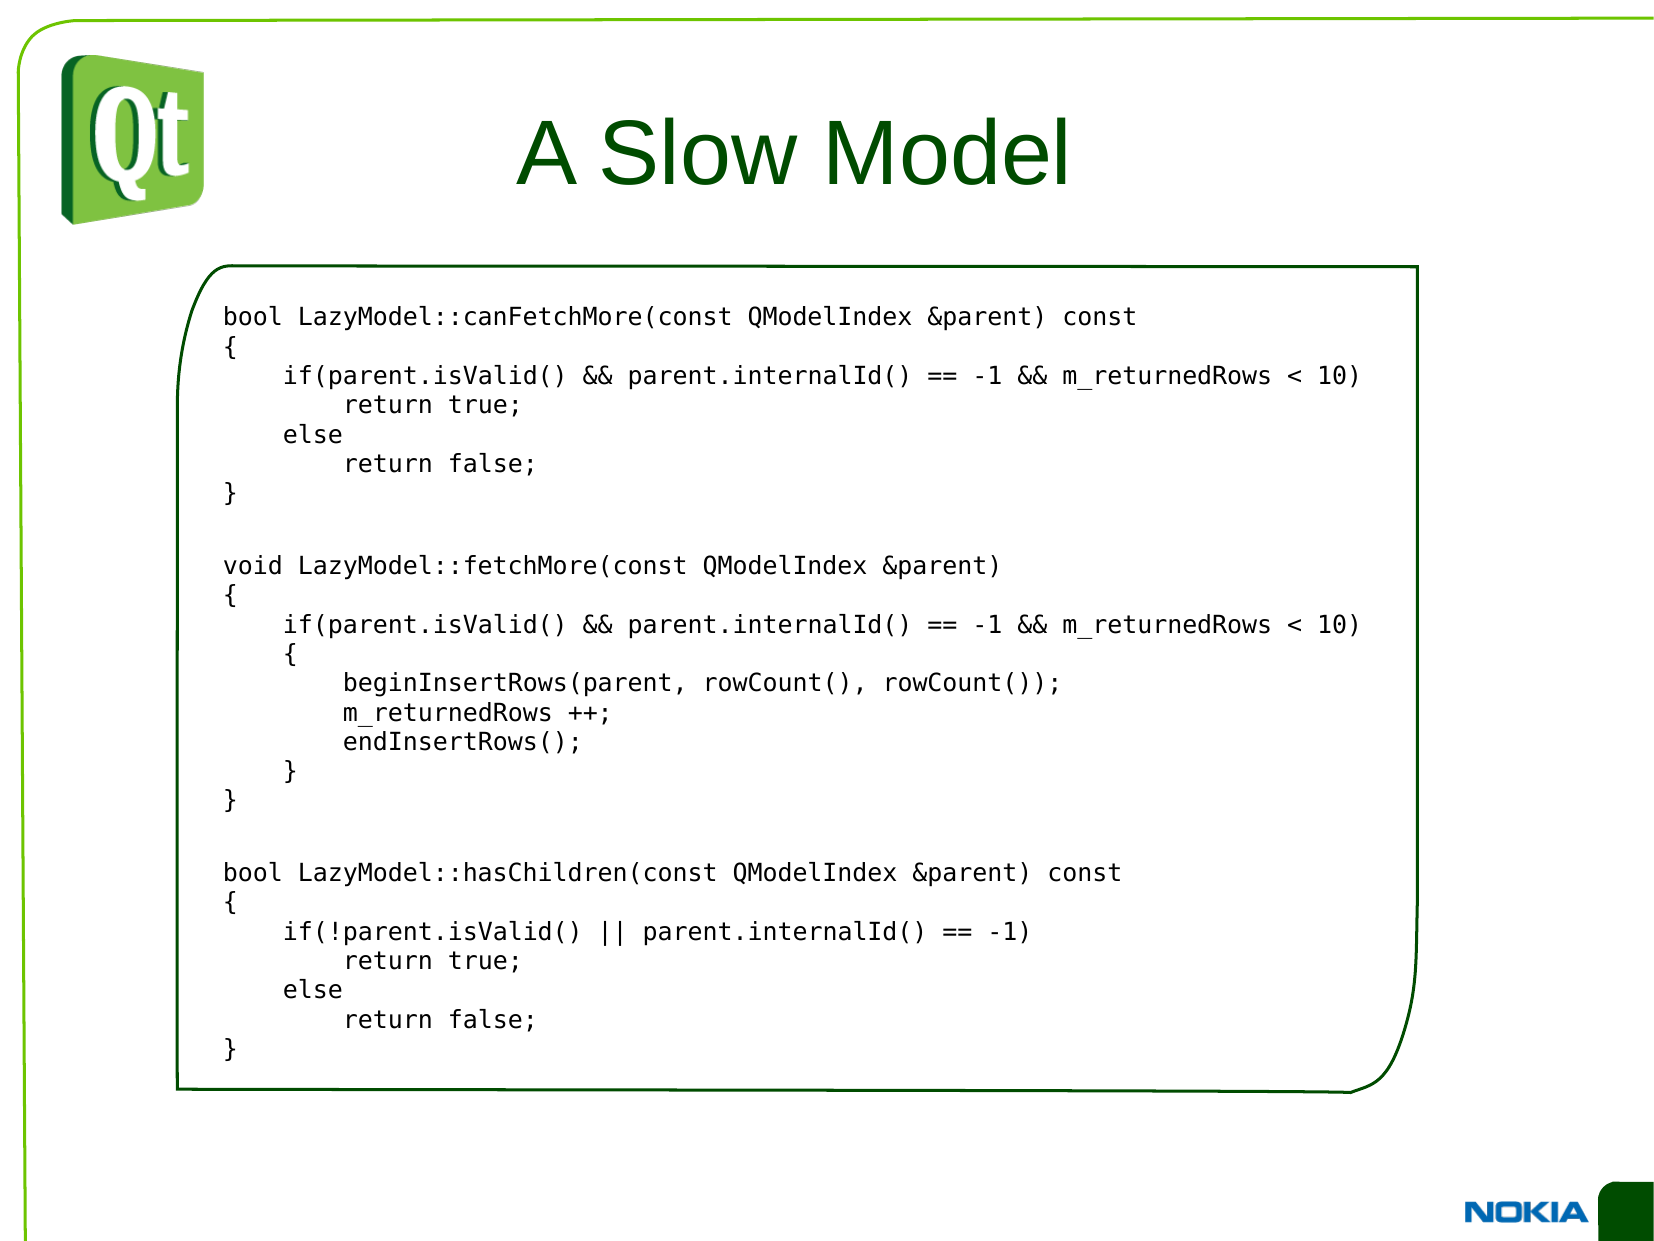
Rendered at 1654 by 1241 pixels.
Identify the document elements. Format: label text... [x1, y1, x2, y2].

title A Slow Model [257, 49, 1333, 257]
text_box bool LazyModel::canFetchMore(const QModelIndex &parent) const { if(parent.isValid() && parent.internalId() == -1 && m_returnedRows < 10) return true; else return false; } void LazyModel::fetchMore(const QModelIndex &parent) { if(parent.isValid() && parent.internalId() == -1 && m_returnedRows < 10) { beginInsertRows(parent, rowCount(), rowCount()); m_returnedRows ++; endInsertRows(); } } bool LazyModel::hasChildren(const QModelIndex &parent) const { if(!parent.isValid() || parent.internalId() == -1) return true; else return false; } [208, 295, 1415, 1090]
text_box bool LazyModel::canFetchMore(const QModelIndex &parent) const { if(parent.isValid() && parent.internalId() == -1 && m_returnedRows < 10) return true; else return false; } void LazyModel::fetchMore(const QModelIndex &parent) { if(parent.isValid() && parent.internalId() == -1 && m_returnedRows < 10) { beginInsertRows(parent, rowCount(), rowCount()); m_returnedRows ++; endInsertRows(); } } bool LazyModel::hasChildren(const QModelIndex &parent) const { if(!parent.isValid() || parent.internalId() == -1) return true; else return false; } [208, 295, 1477, 1129]
picture [1465, 1201, 1589, 1223]
picture [61, 55, 204, 225]
